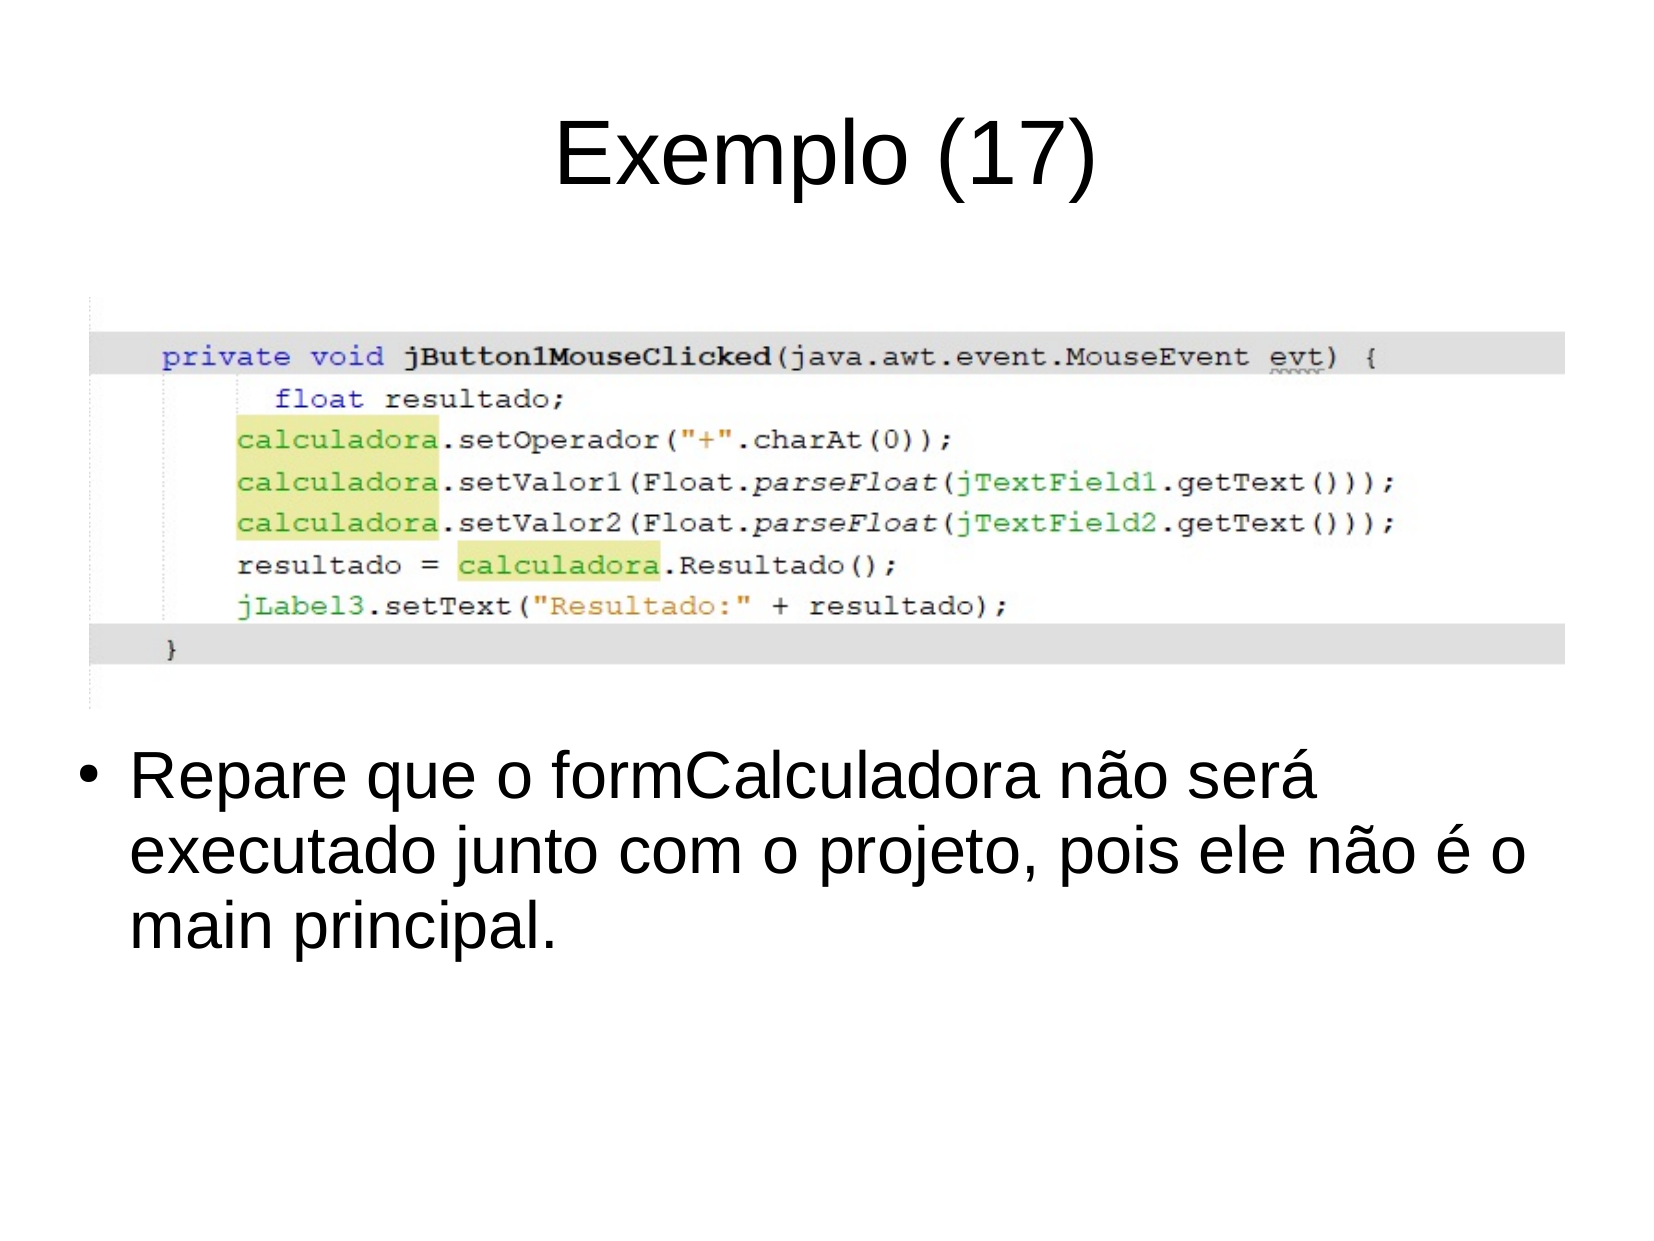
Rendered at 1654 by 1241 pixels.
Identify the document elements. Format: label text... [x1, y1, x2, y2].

picture [89, 297, 1565, 709]
title Exemplo (17) [82, 49, 1571, 257]
list Repare que o formCalculadora não será executado junto com o projeto, pois ele não é o main principal. [59, 738, 1548, 963]
